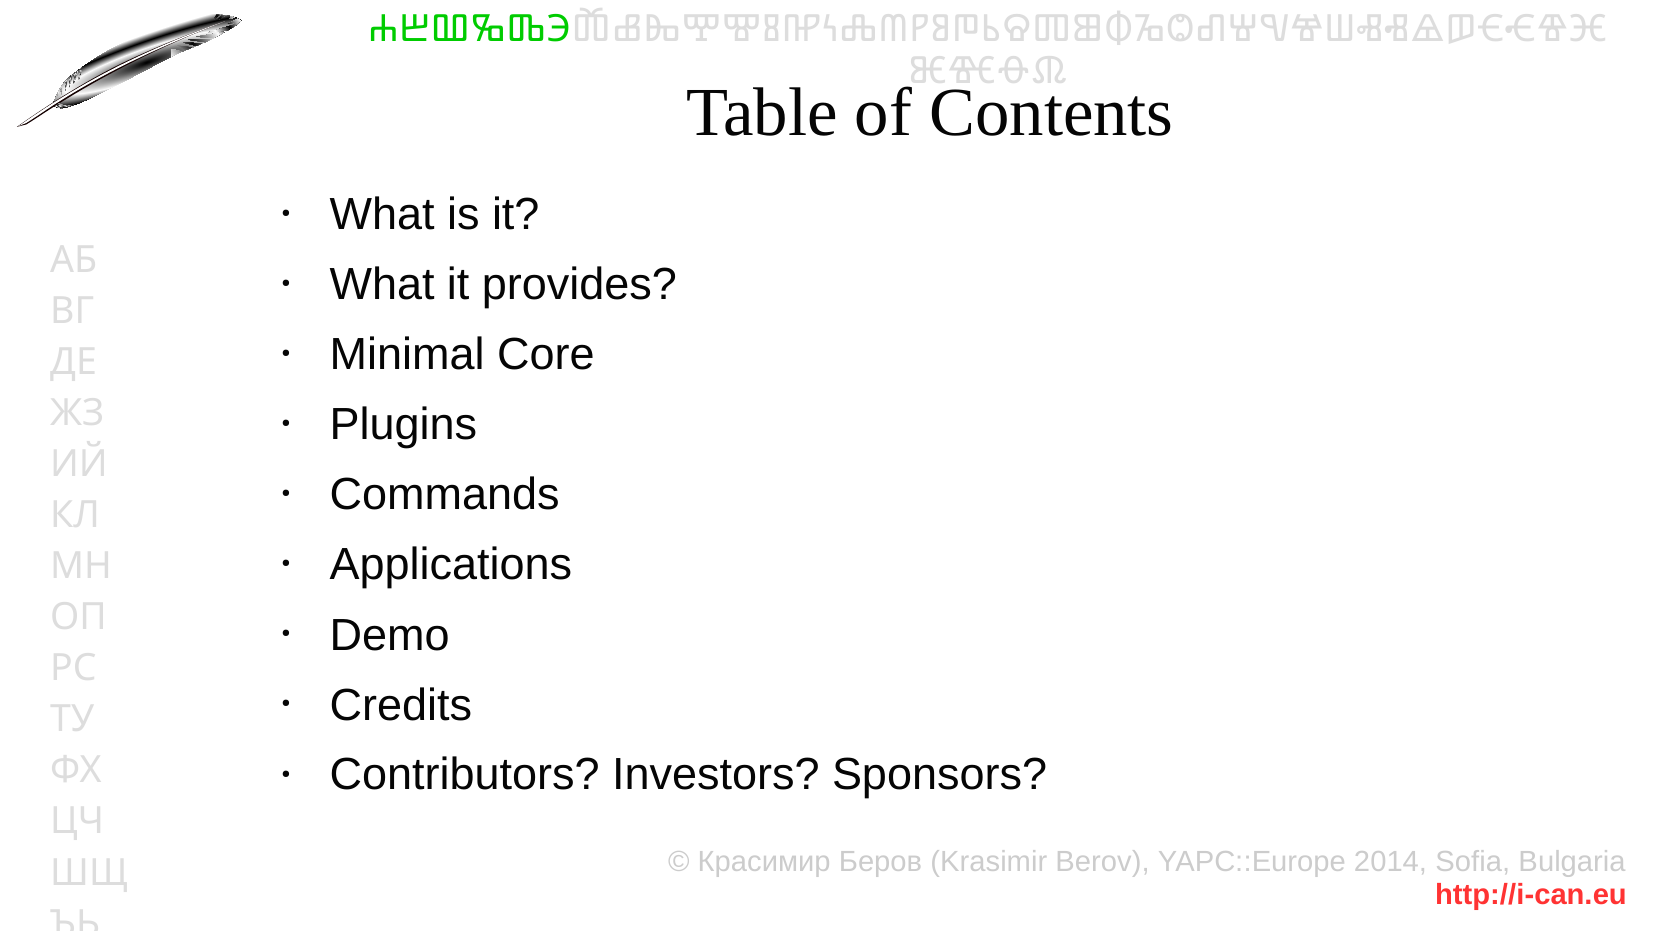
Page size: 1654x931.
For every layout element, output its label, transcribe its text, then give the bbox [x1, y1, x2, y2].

list What is it? What it provides? Minimal Core Plugins Commands Applications Demo Credits Contributors? Investors? Sponsors? [265, 188, 1595, 804]
title Table of Contents [265, 35, 1595, 188]
